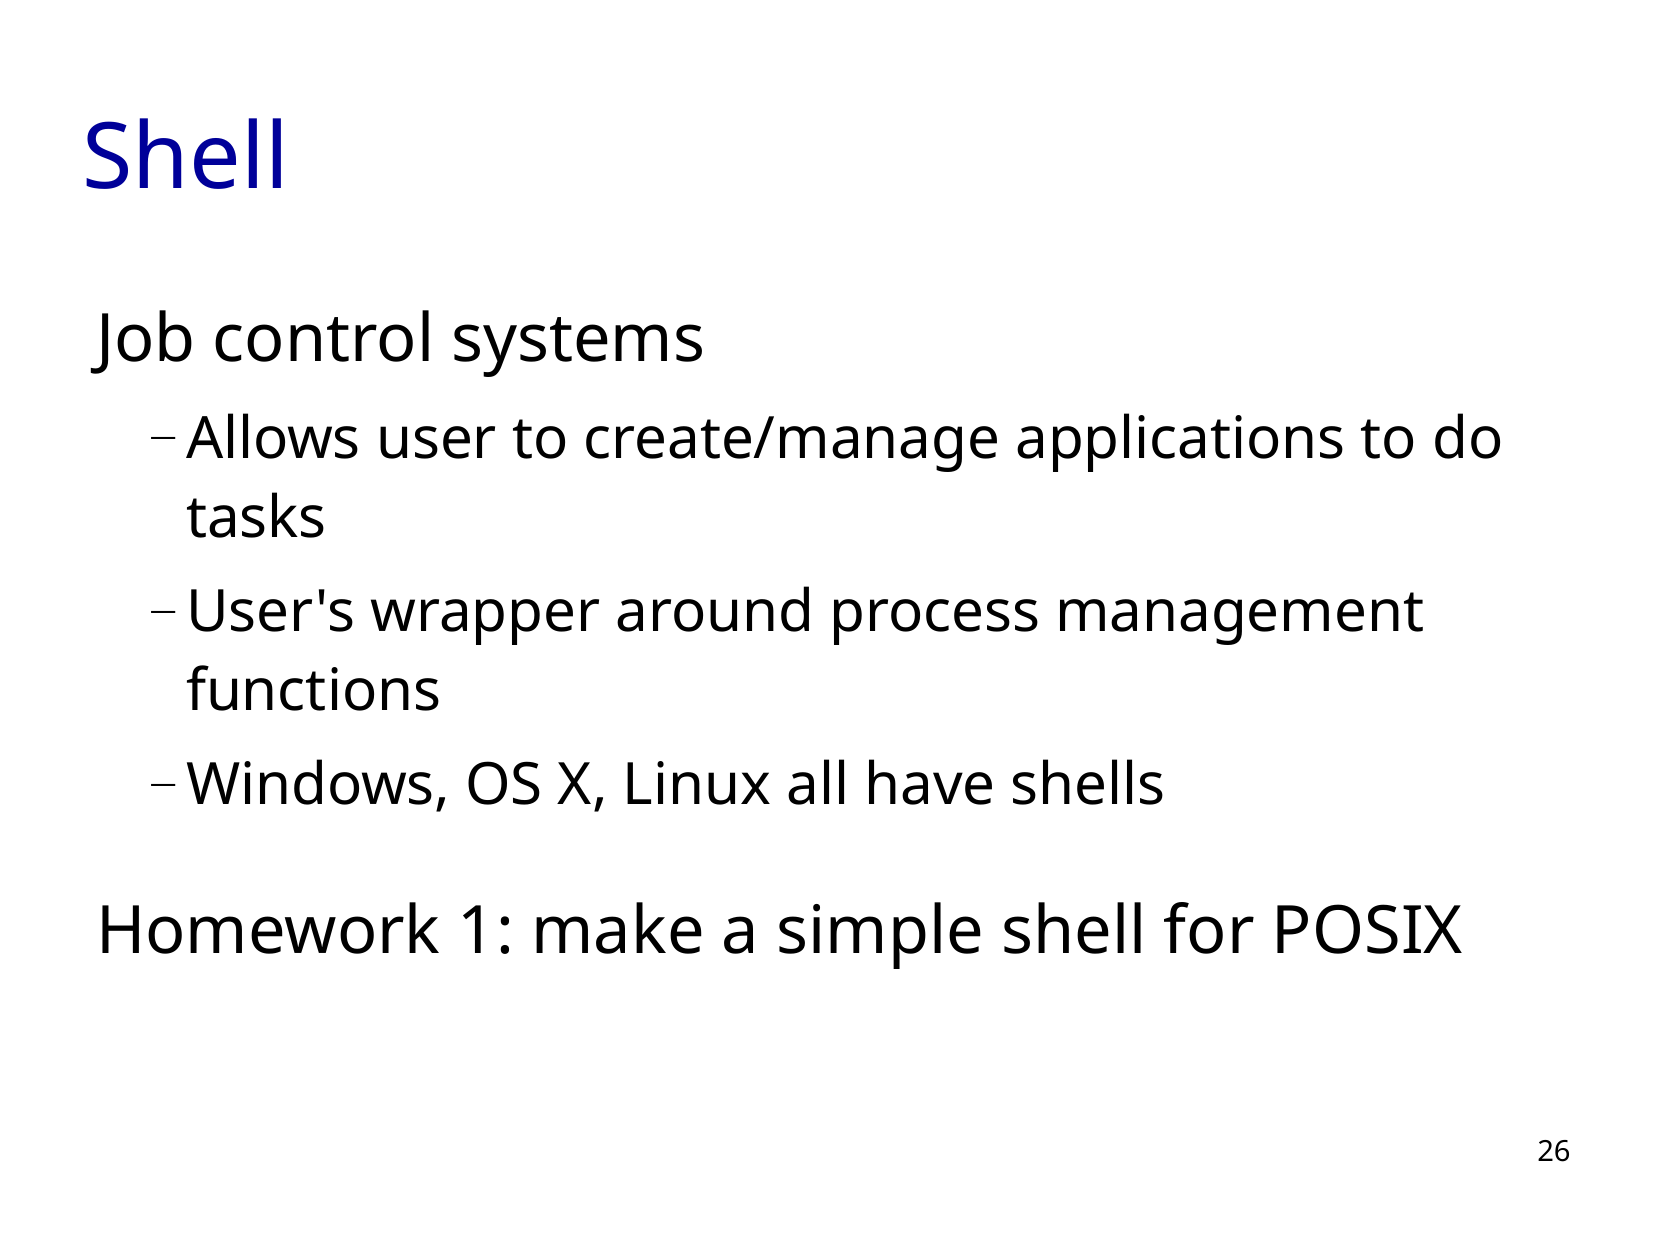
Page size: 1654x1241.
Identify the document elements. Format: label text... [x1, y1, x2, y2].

title Shell [82, 49, 1571, 257]
list Job control systems Allows user to create/manage applications to do tasks User's wrapper around process management functions Windows, OS X, Linux all have shells Homework 1: make a simple shell for POSIX [60, 290, 1571, 1096]
